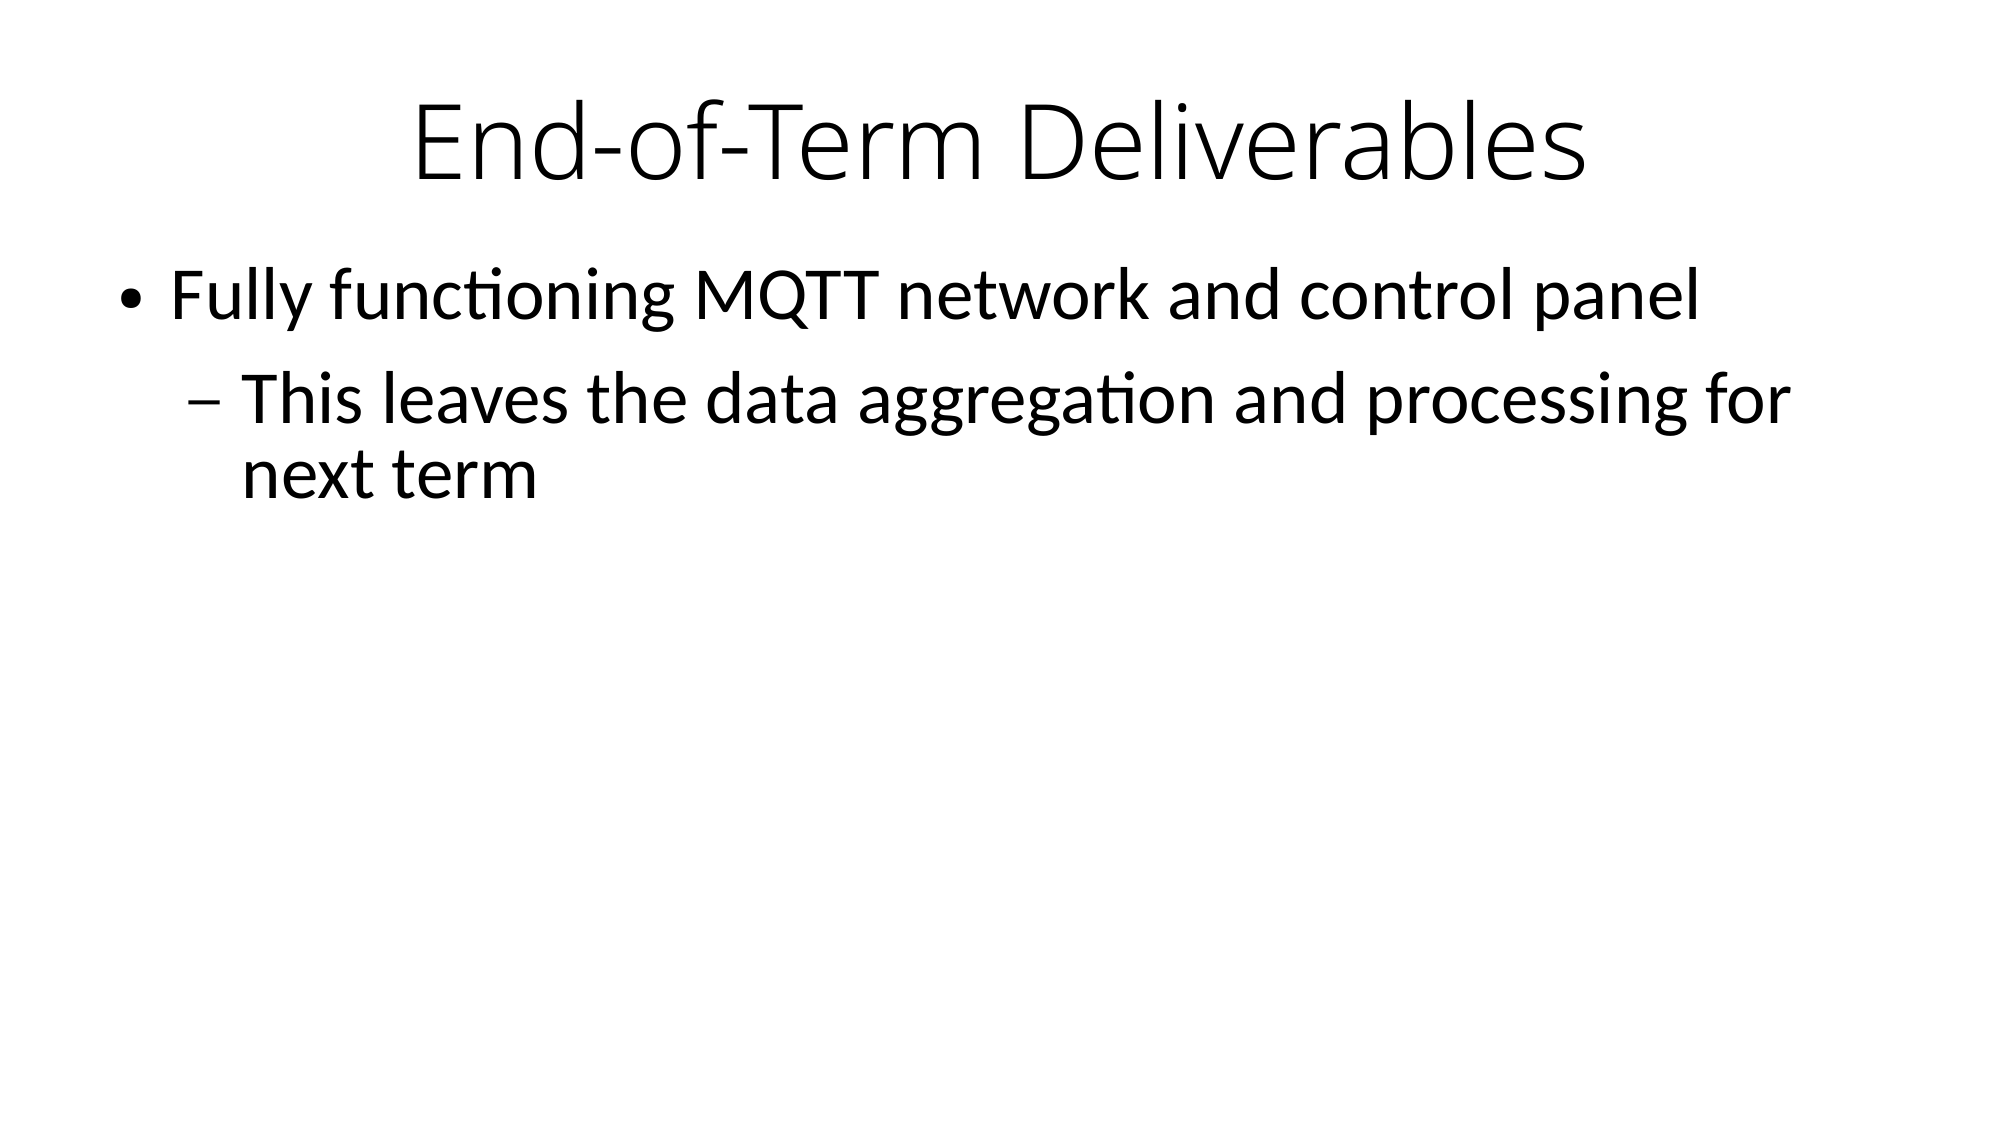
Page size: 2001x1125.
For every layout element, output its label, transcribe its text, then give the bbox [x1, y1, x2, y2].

list Fully functioning MQTT network and control panel This leaves the data aggregation and processing for next term [99, 263, 1900, 916]
title End-of-Term Deliverables [99, 44, 1900, 233]
